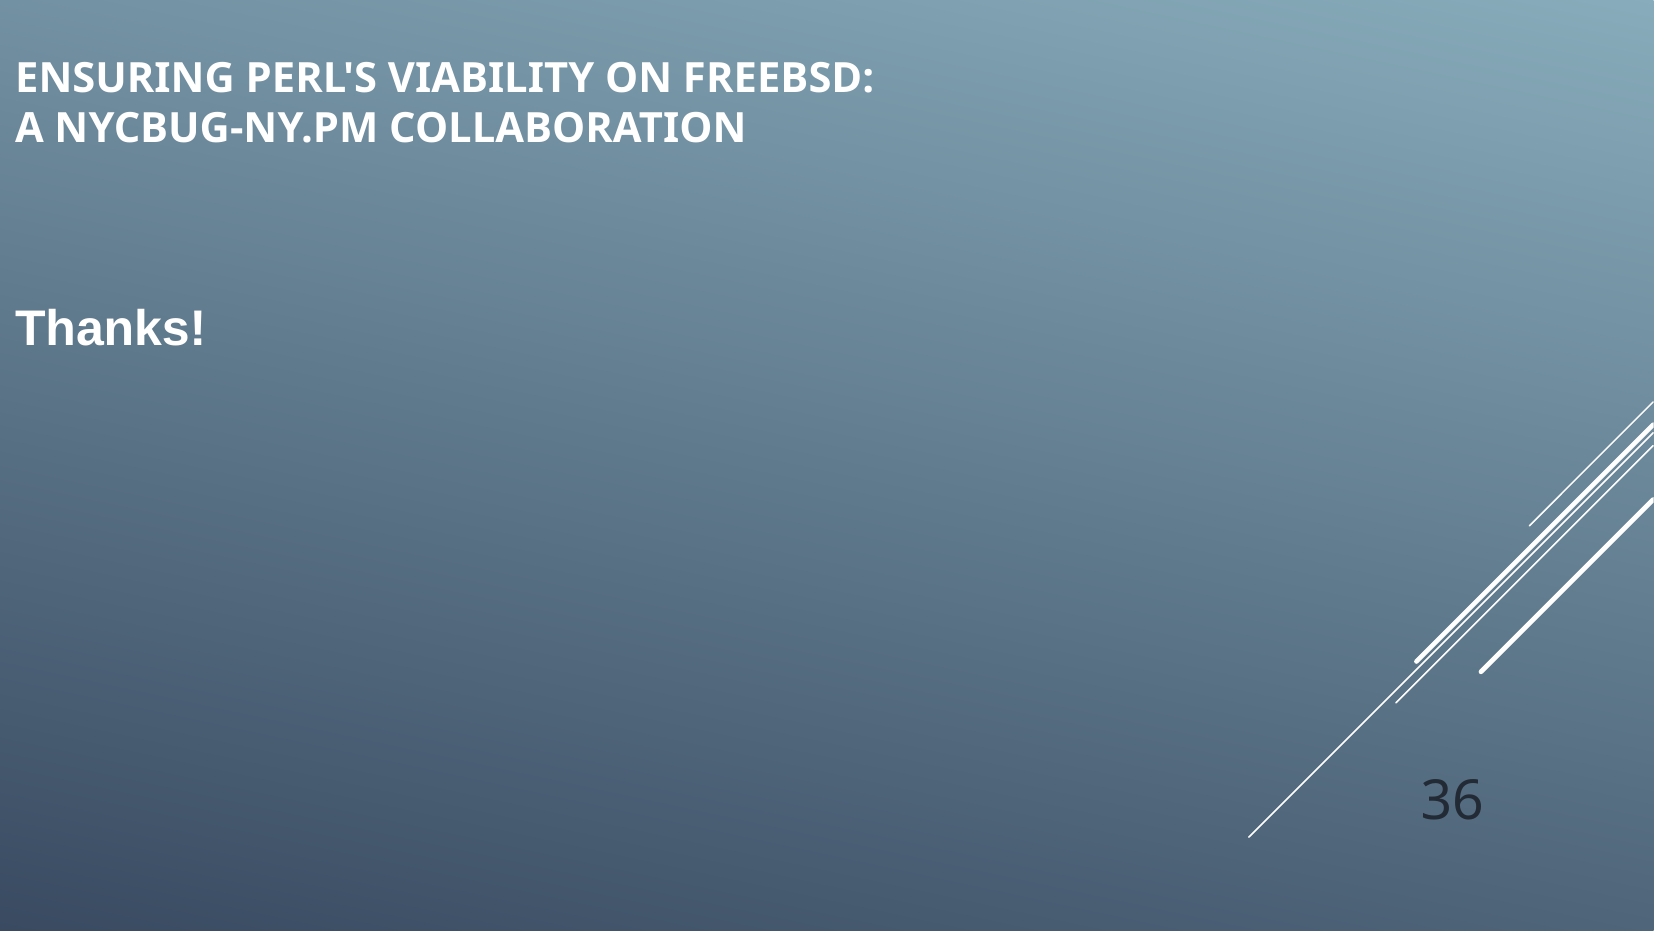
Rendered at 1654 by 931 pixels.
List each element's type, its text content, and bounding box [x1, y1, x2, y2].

title Ensuring Perl's Viability on FreeBSD: A NYCBUG-NY.PM Collaboration [0, 36, 1163, 166]
subtitle Thanks! [0, 217, 1489, 871]
